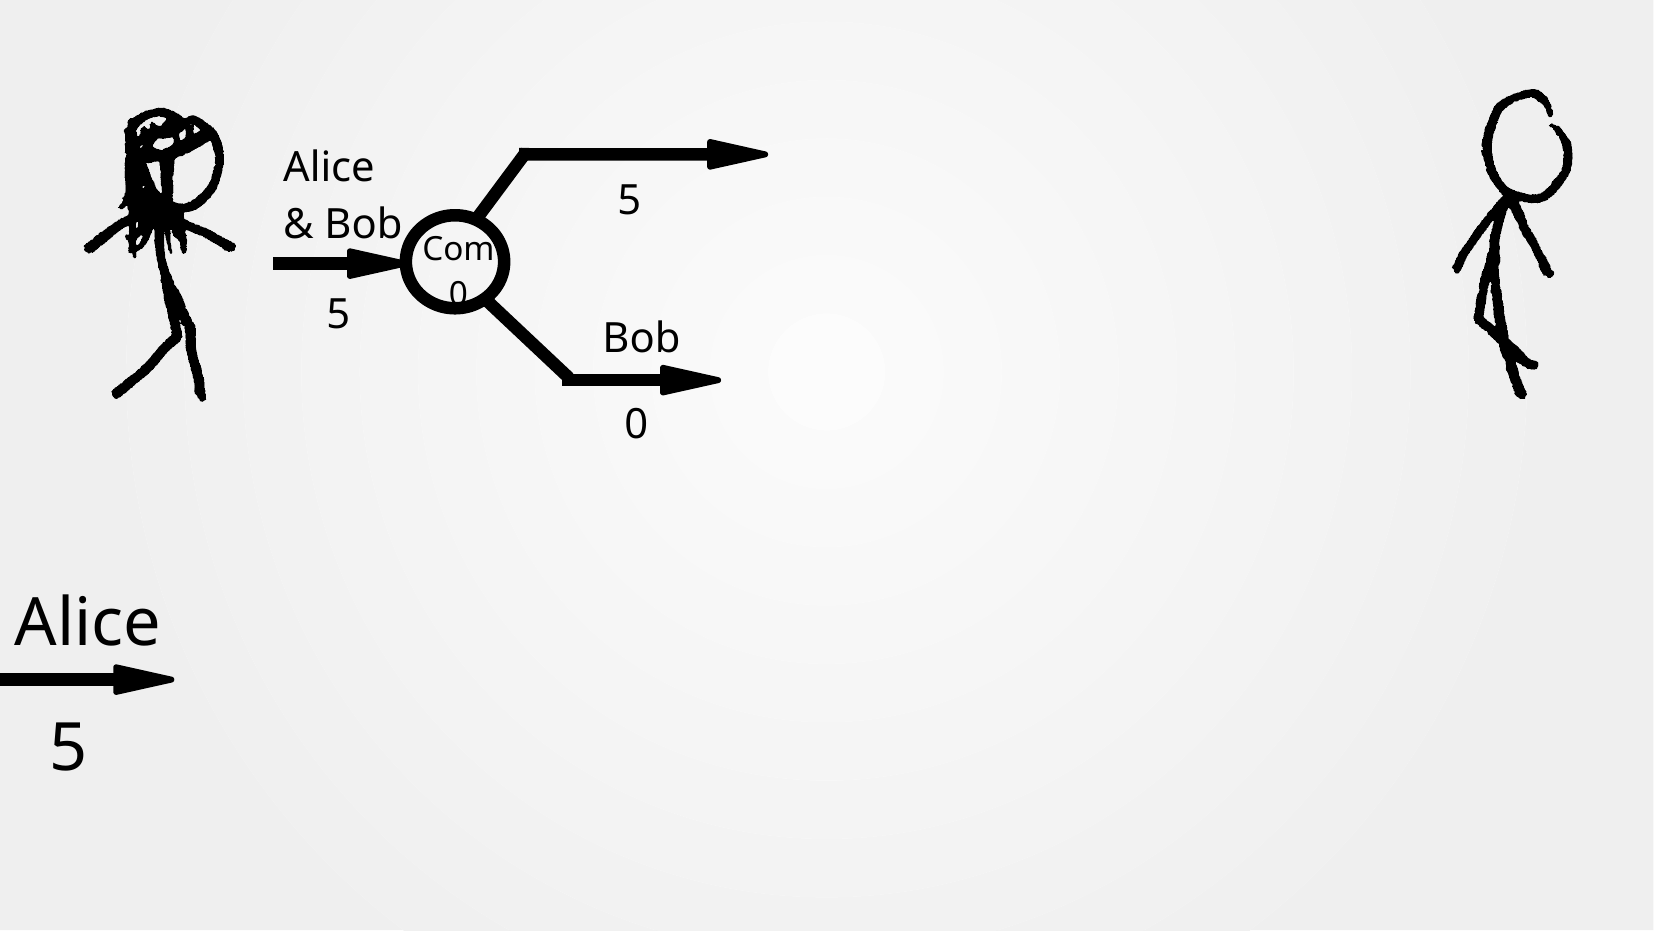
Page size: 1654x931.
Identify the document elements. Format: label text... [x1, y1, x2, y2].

picture [82, 106, 238, 402]
text_box Com 0 [407, 217, 526, 316]
text_box Alice & Bob [268, 129, 442, 256]
text_box Bob [587, 300, 698, 366]
text_box 0 [609, 386, 673, 457]
text_box 5 [311, 276, 367, 347]
text_box 5 [34, 691, 121, 794]
text_box Alice [0, 566, 192, 662]
text_box 5 [602, 162, 657, 233]
picture [1448, 85, 1576, 402]
